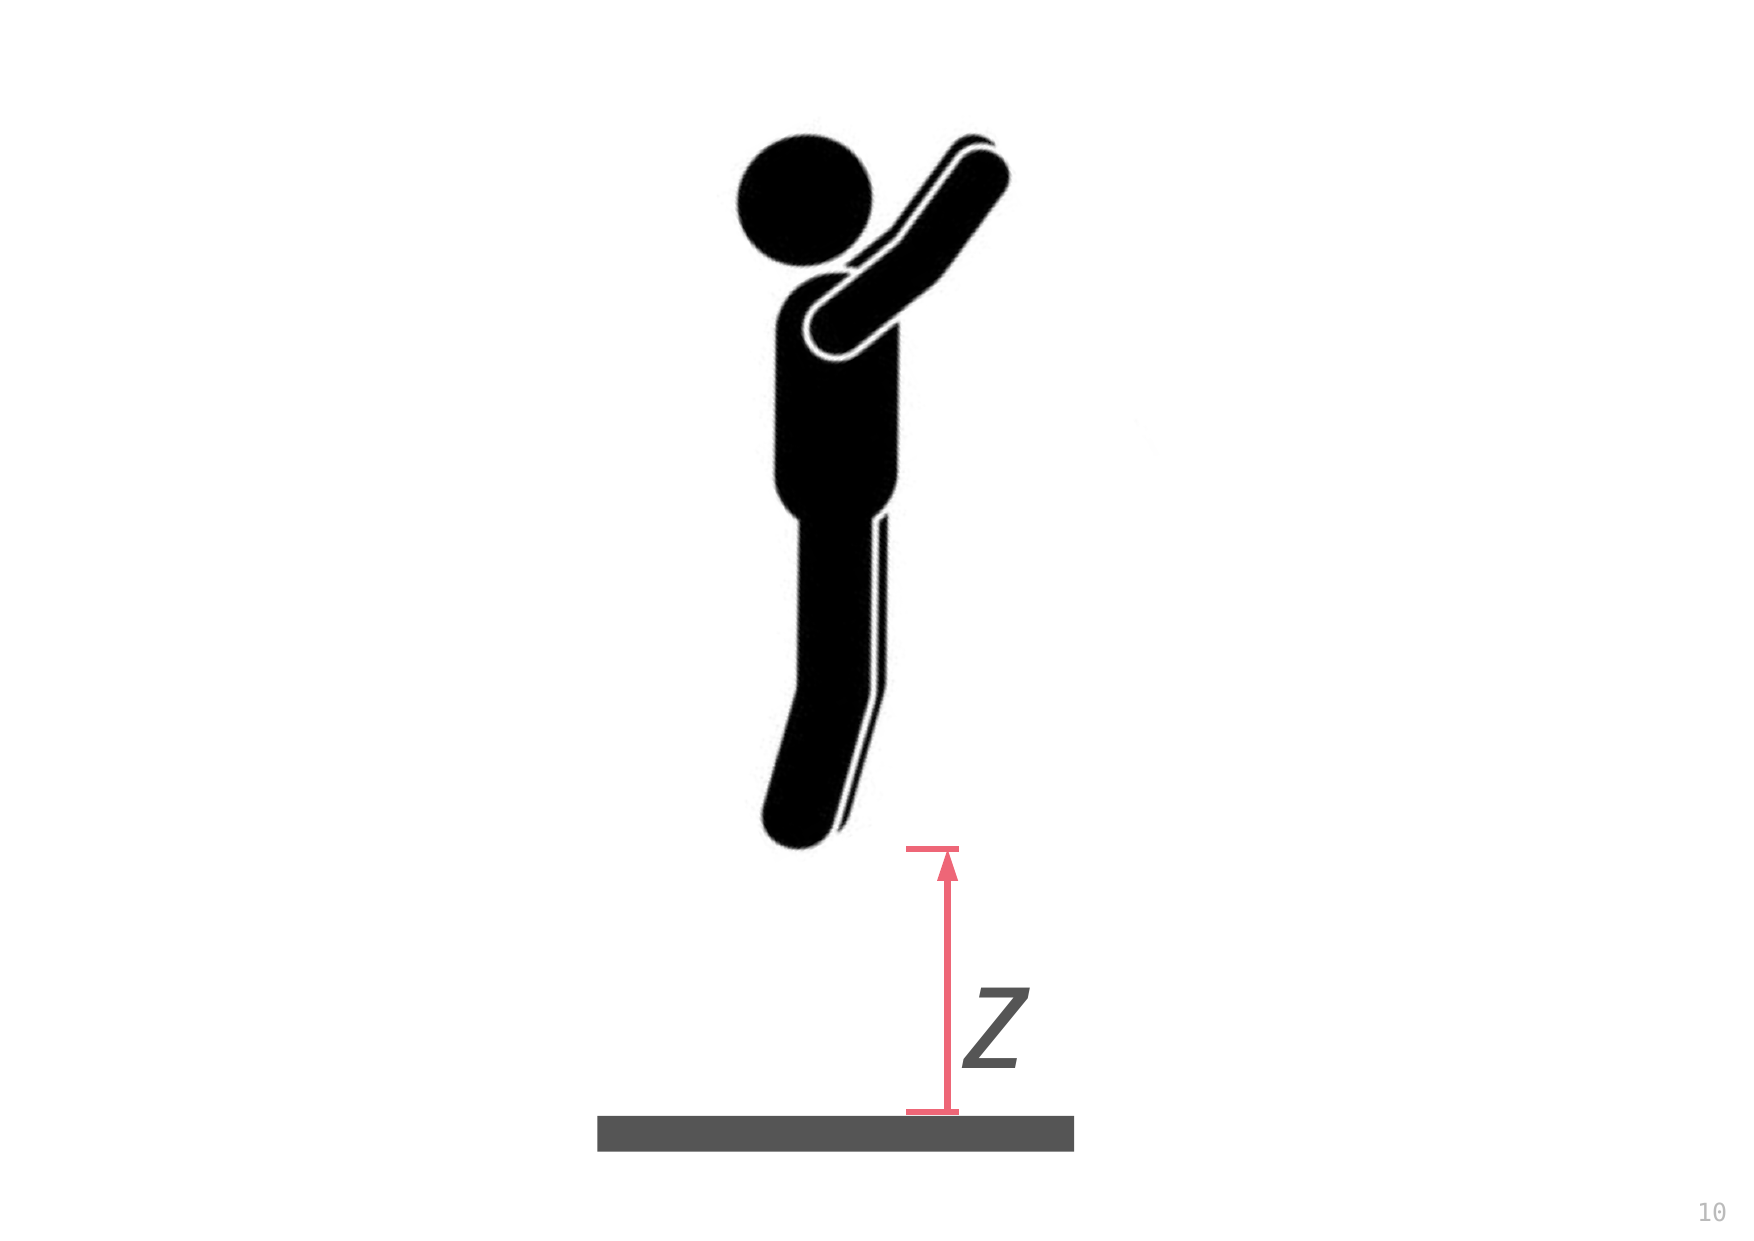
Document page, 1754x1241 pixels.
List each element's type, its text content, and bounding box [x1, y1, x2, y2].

picture [473, 42, 1253, 874]
text_box [597, 1115, 1075, 1152]
text_box z [951, 900, 1046, 1066]
